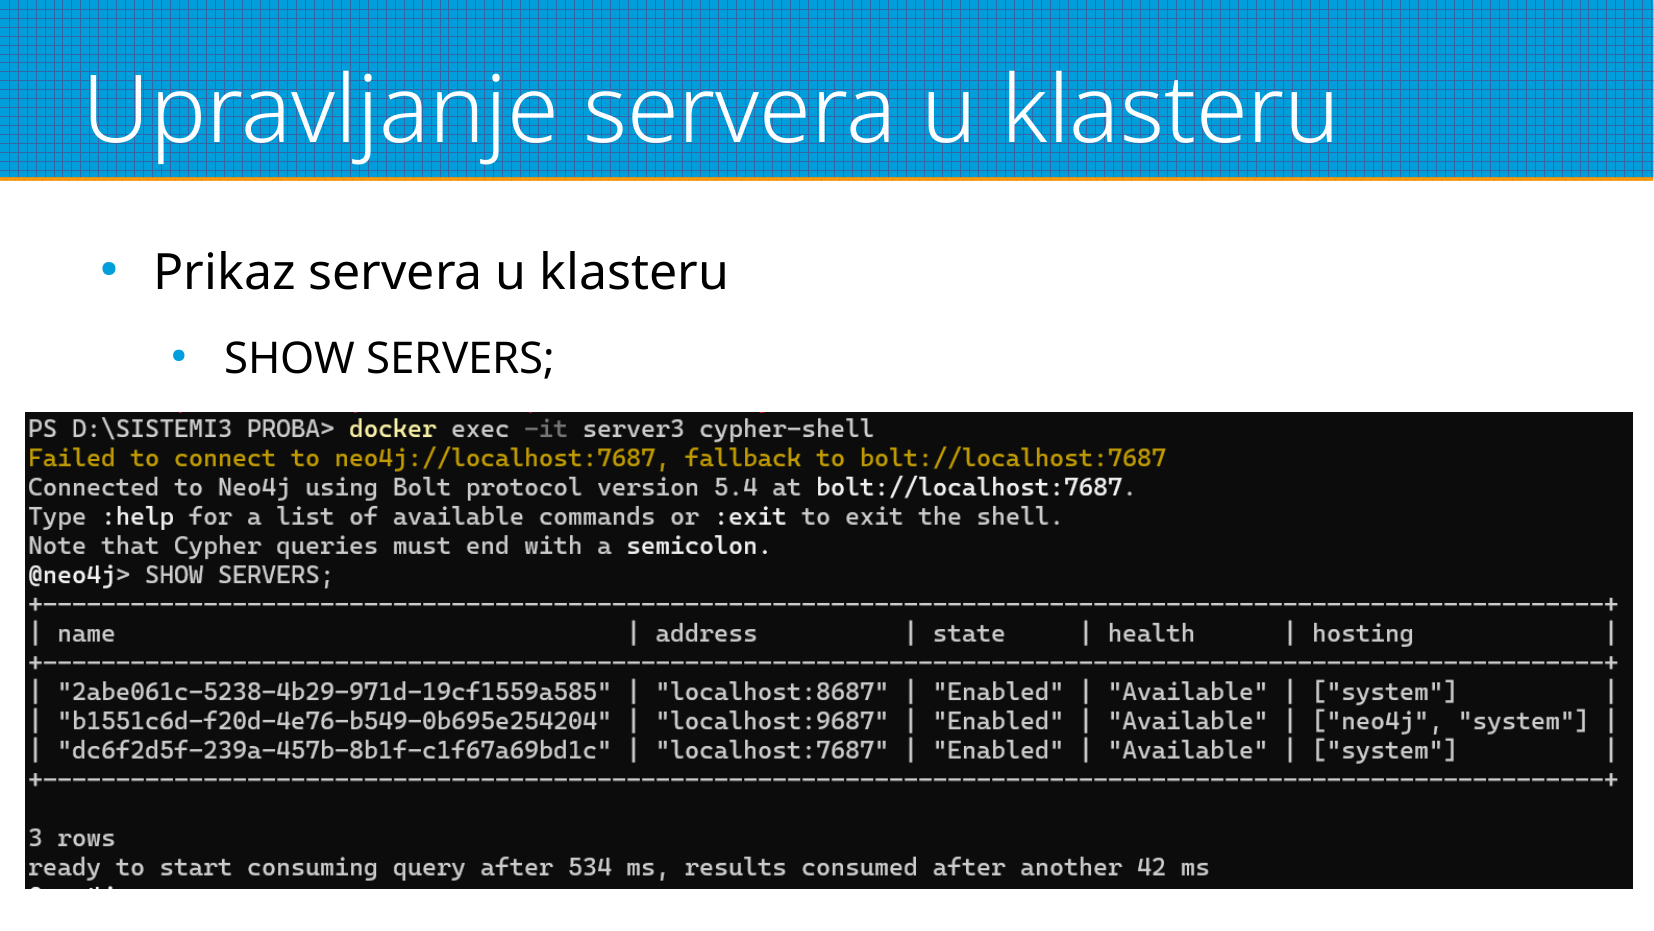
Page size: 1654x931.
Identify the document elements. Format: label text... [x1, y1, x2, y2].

list Prikaz servera u klasteru SHOW SERVERS; [82, 236, 1563, 412]
picture [25, 412, 1633, 889]
title Upravljanje servera u klasteru [82, 14, 1571, 171]
